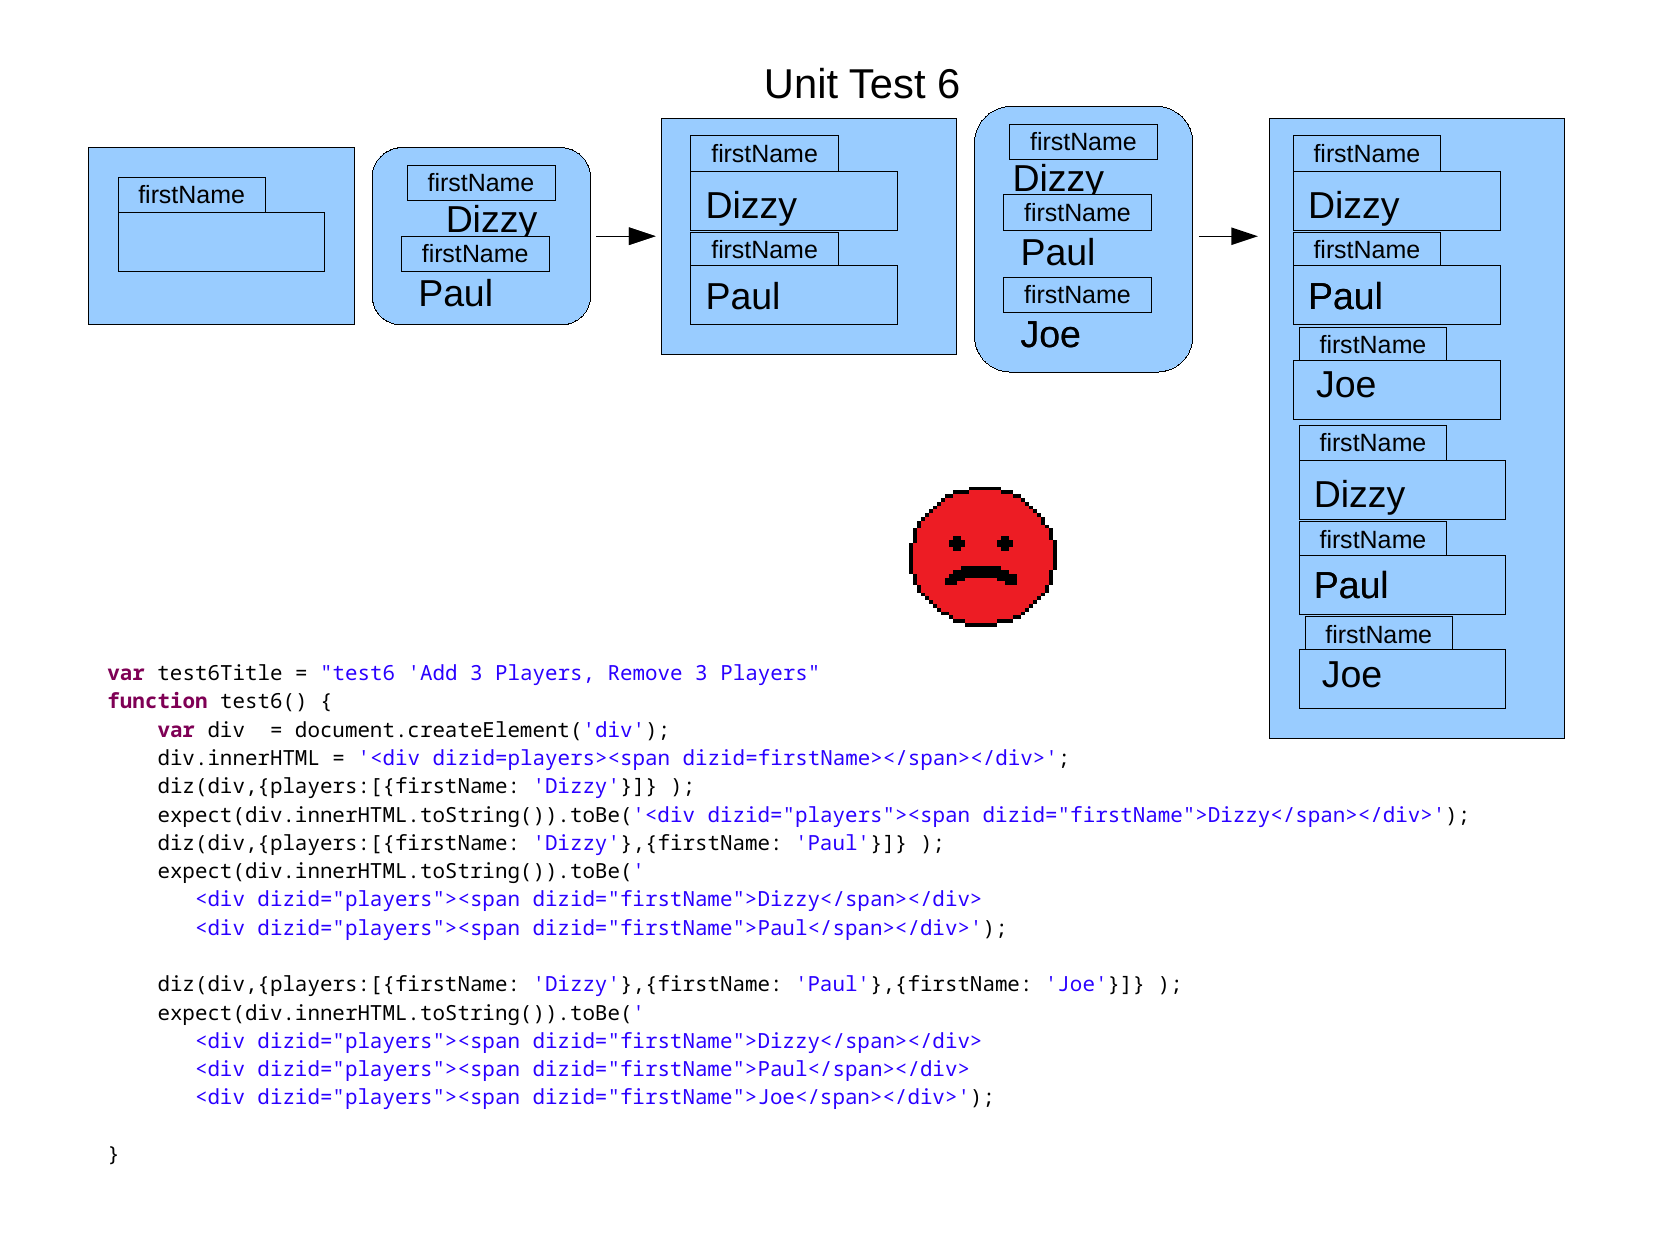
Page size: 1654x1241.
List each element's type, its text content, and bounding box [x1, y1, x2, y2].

text_box Dizzy [690, 177, 928, 235]
title Unit Test 6 [118, 49, 1607, 119]
text_box Dizzy [1293, 177, 1530, 235]
text_box Paul [690, 267, 928, 325]
text_box Paul [403, 265, 508, 323]
text_box Dizzy [1299, 466, 1536, 524]
text_box firstName [407, 165, 556, 201]
text_box [974, 106, 1193, 373]
text_box firstName [1003, 277, 1152, 313]
text_box [1269, 118, 1565, 739]
text_box [88, 147, 355, 325]
text_box firstName [401, 236, 550, 272]
text_box firstName [1293, 232, 1441, 265]
text_box firstName [1299, 521, 1447, 555]
text_box Joe [1307, 645, 1398, 703]
text_box firstName [690, 232, 839, 265]
text_box firstName [1299, 425, 1447, 461]
text_box Joe [1301, 356, 1392, 414]
text_box Dizzy [998, 149, 1235, 207]
text_box Paul [1005, 223, 1111, 277]
text_box Dizzy [431, 191, 668, 249]
text_box firstName [690, 135, 839, 172]
text_box Joe [1005, 306, 1096, 364]
text_box [372, 147, 591, 325]
text_box firstName [1299, 327, 1447, 360]
text_box firstName [1003, 194, 1152, 231]
text_box firstName [1305, 616, 1453, 649]
text_box Paul [1293, 267, 1530, 325]
text_box firstName [1293, 135, 1441, 172]
text_box Paul [1299, 557, 1536, 615]
picture [885, 472, 1093, 650]
text_box [661, 118, 957, 355]
text_box var test6Title = "test6 'Add 3 Players, Remove 3 Players" function test6() { var div = document.createElement('div'); div.innerHTML = '<div dizid=players><span dizid=firstName></span></div>'; diz(div,{players:[{firstName: 'Dizzy'}]} ); expect(div.innerHTML.toString()).toBe('<div dizid="players"><span dizid="firstName">Dizzy</span></div>'); diz(div,{players:[{firstName: 'Dizzy'},{firstName: 'Paul'}]} ); expect(div.innerHTML.toString()).toBe(' <div dizid="players"><span dizid="firstName">Dizzy</span></div> <div dizid="players"><span dizid="firstName">Paul</span></div>'); diz(div,{players:[{firstName: 'Dizzy'},{firstName: 'Paul'},{firstName: 'Joe'}]} ); expect(div.innerHTML.toString()).toBe(' <div dizid="players"><span dizid="firstName">Dizzy</span></div> <div dizid="players"><span dizid="firstName">Paul</span></div> <div dizid="players"><span dizid="firstName">Joe</span></div>'); } [92, 651, 1376, 1103]
text_box firstName [1009, 124, 1158, 160]
text_box firstName [118, 177, 266, 213]
